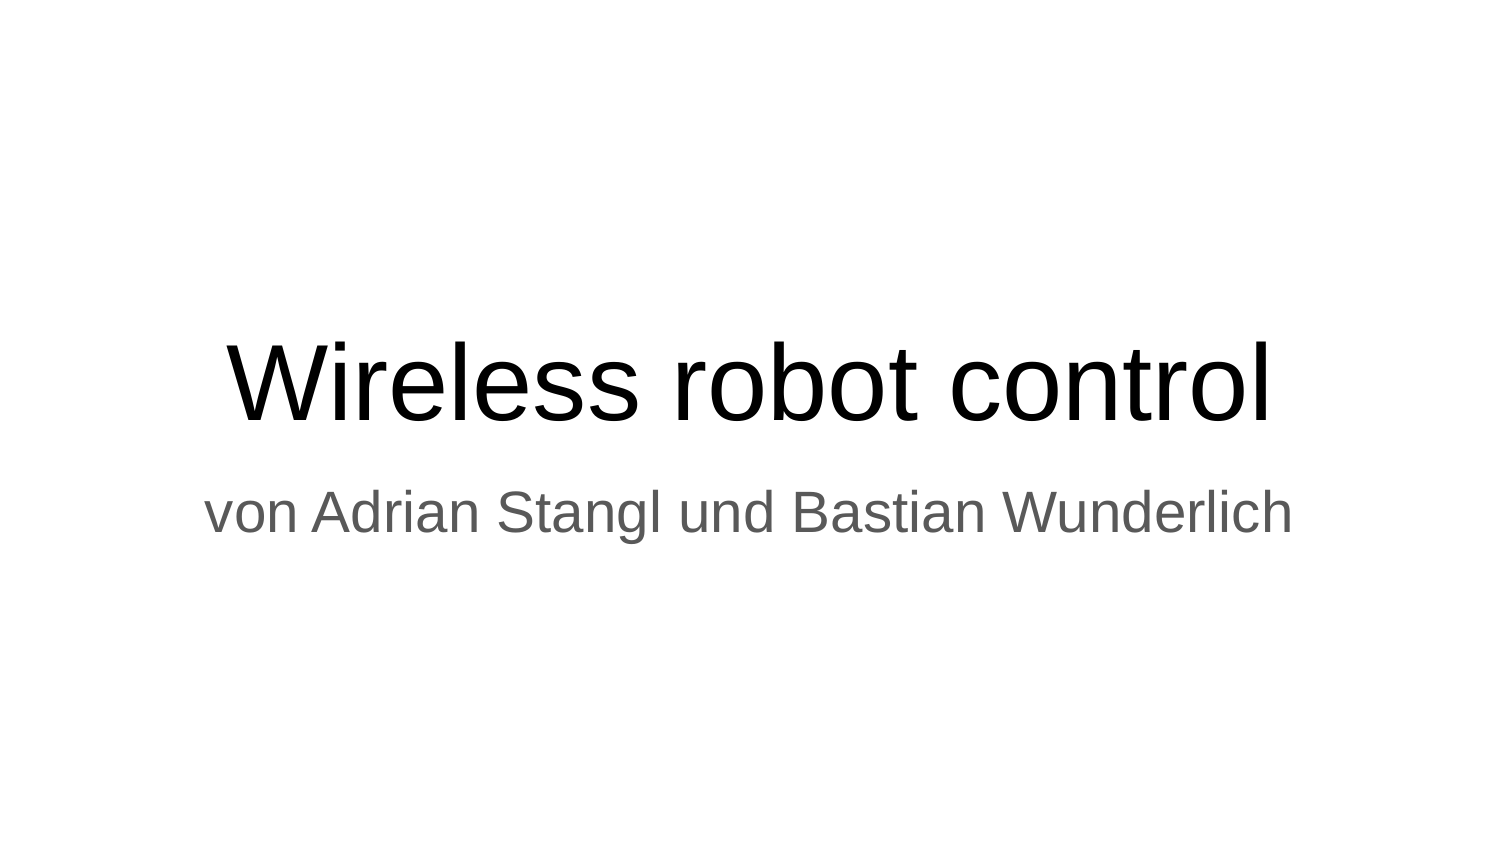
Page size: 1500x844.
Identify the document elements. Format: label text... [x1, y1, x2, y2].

subtitle von Adrian Stangl und Bastian Wunderlich [51, 464, 1449, 595]
title Wireless robot control [51, 122, 1449, 459]
